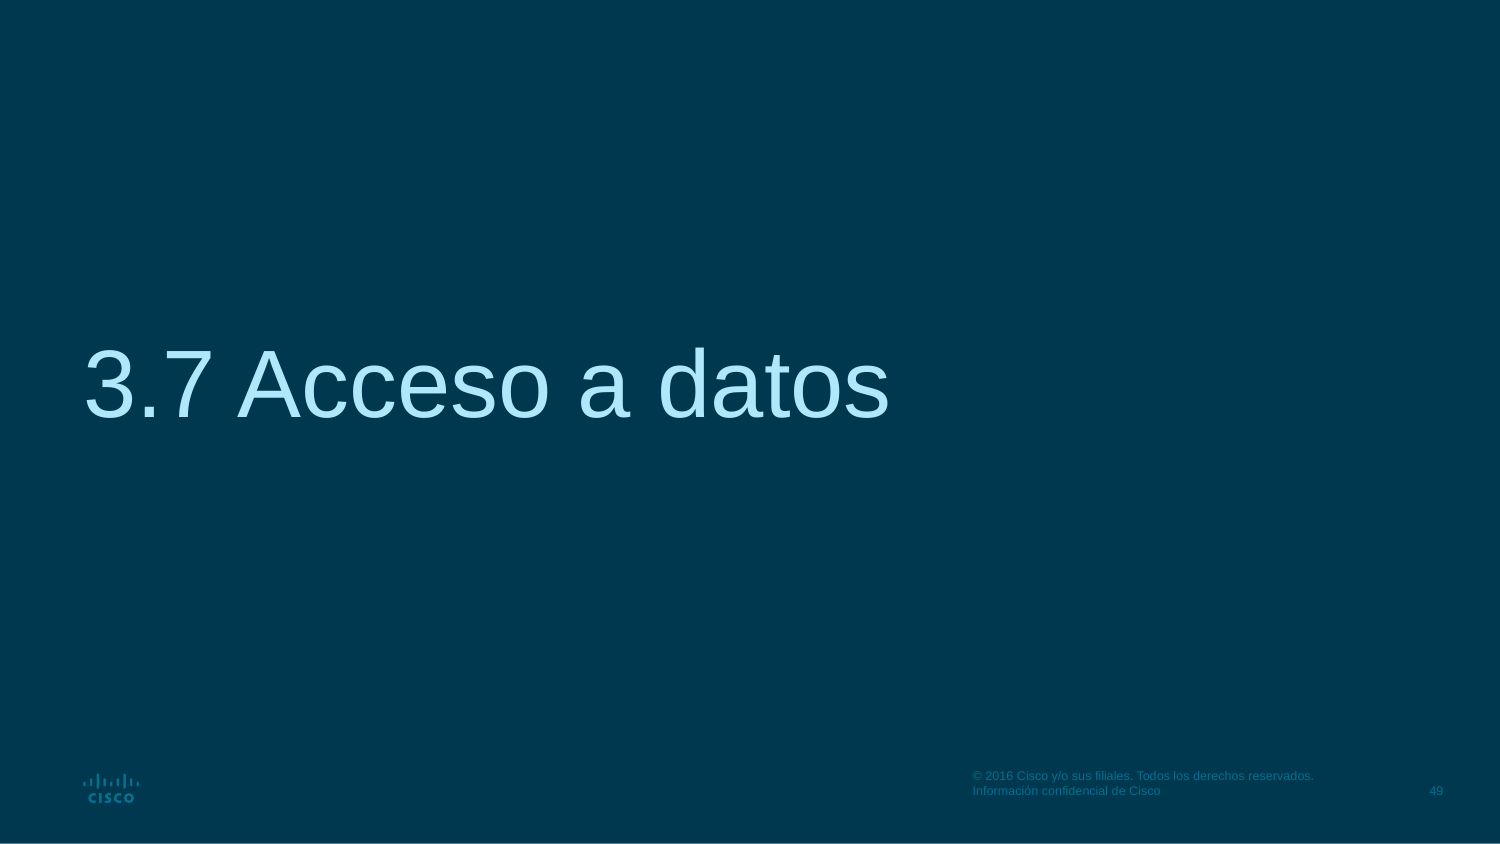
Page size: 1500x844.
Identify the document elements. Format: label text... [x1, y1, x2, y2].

title 3.7 Acceso a datos [68, 150, 1419, 446]
